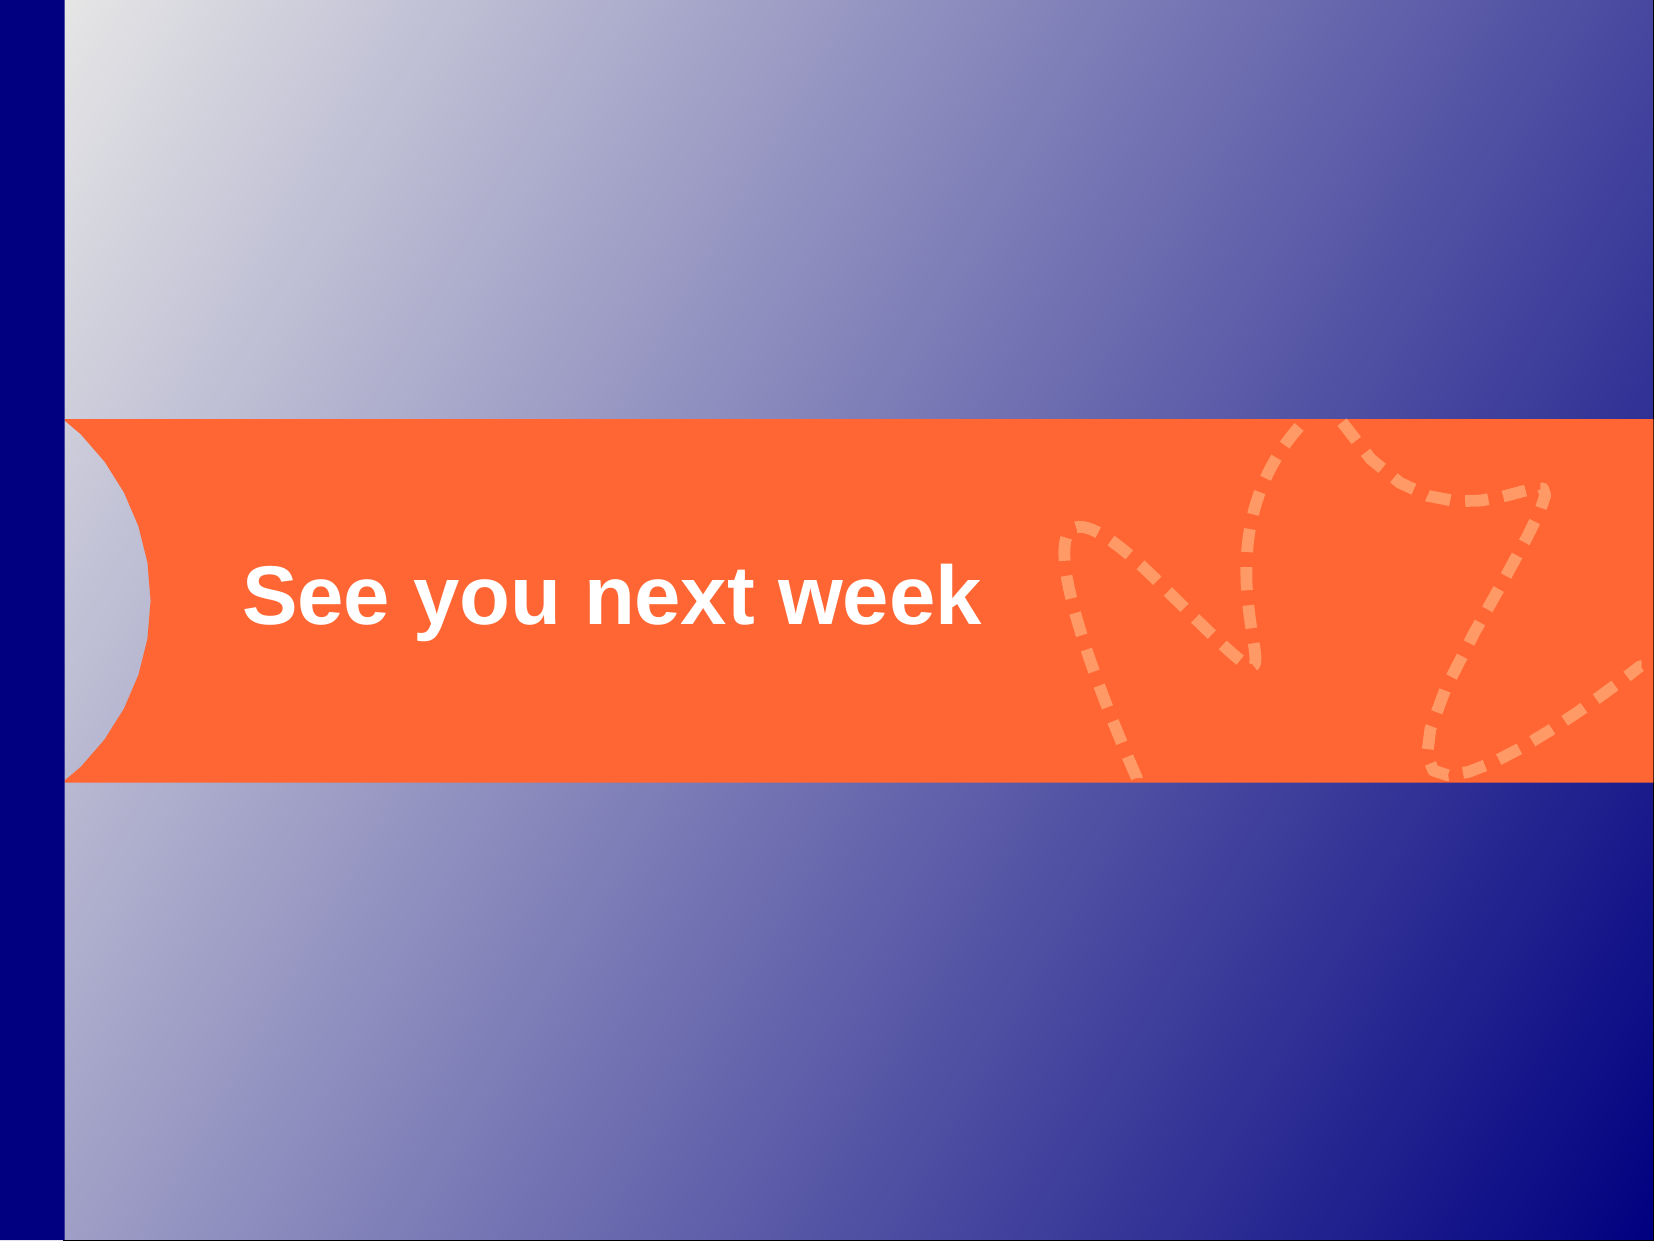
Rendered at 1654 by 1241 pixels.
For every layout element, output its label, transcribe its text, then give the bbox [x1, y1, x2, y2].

title See you next week [242, 497, 1450, 704]
